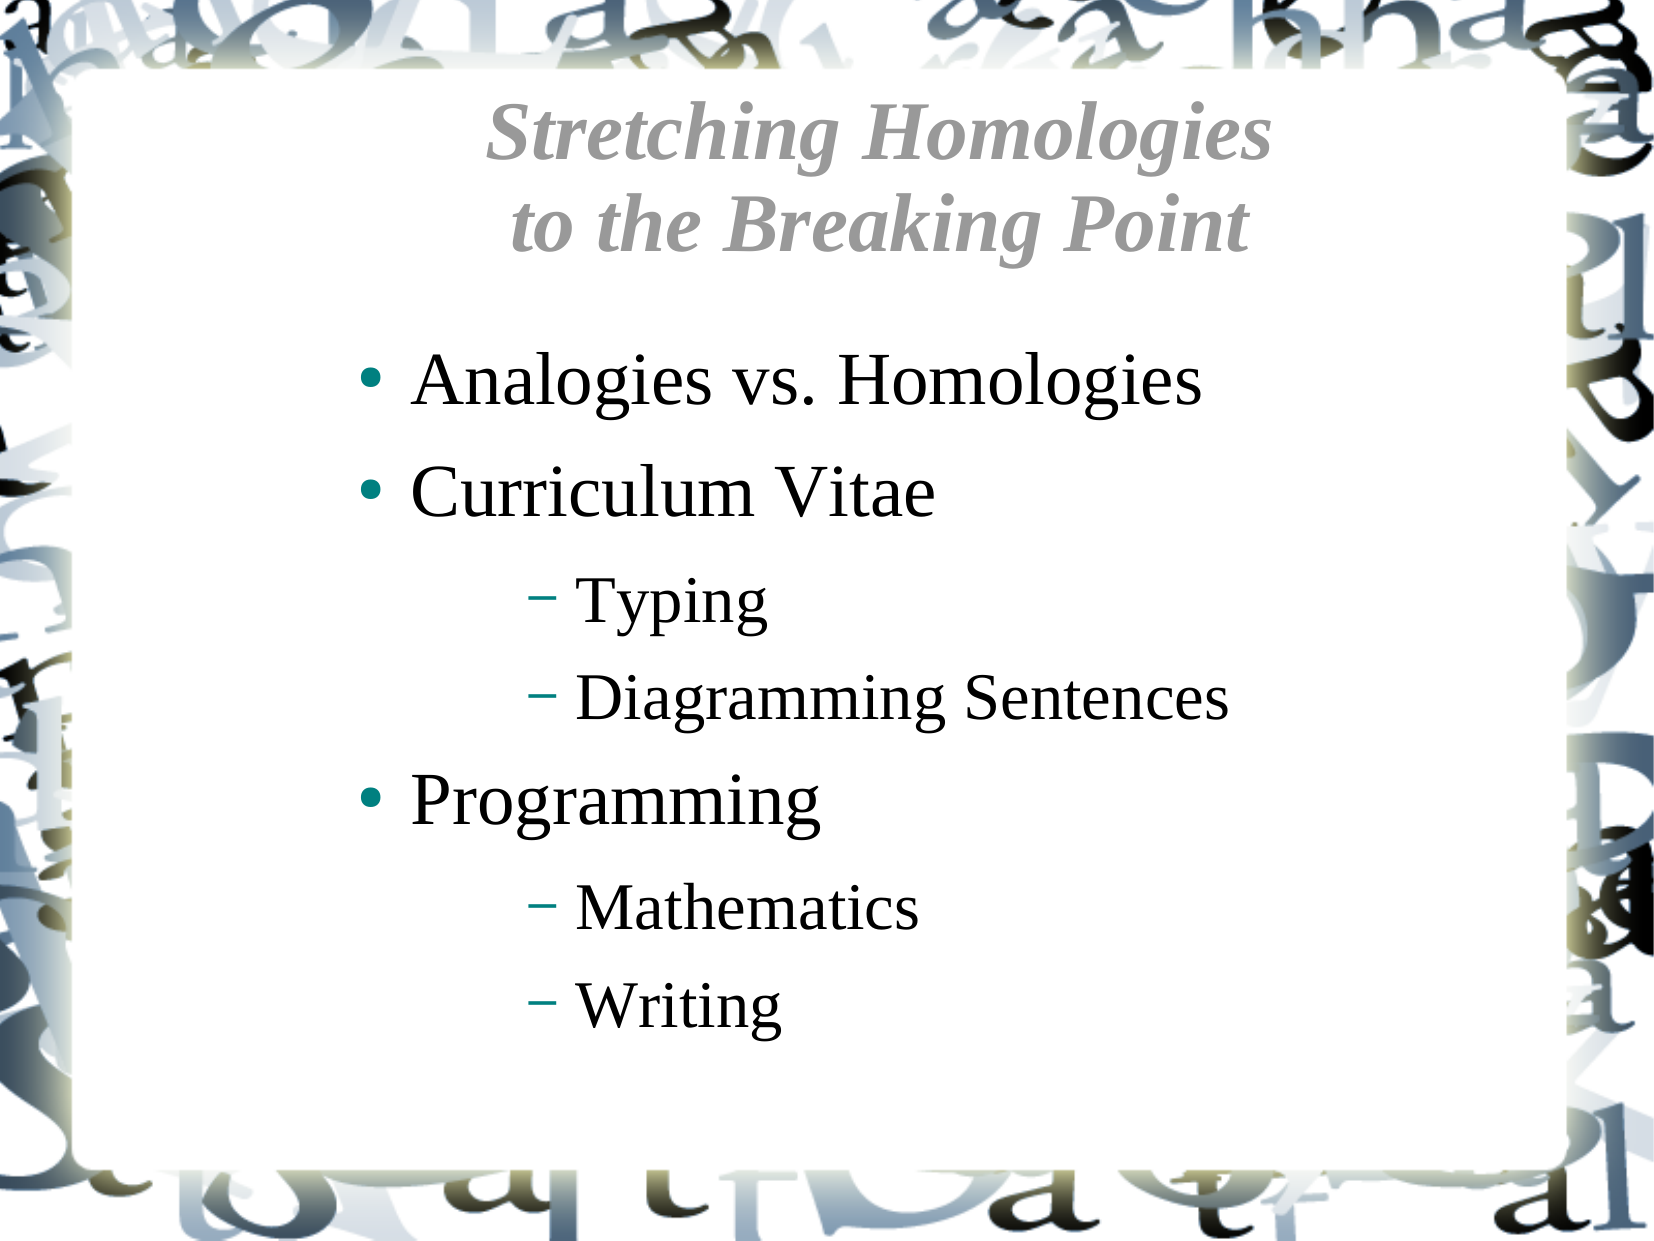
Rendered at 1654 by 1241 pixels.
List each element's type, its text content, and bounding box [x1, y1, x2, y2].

title Stretching Homologies to the Breaking Point [375, 70, 1385, 286]
list Analogies vs. Homologies Curriculum Vitae Typing Diagramming Sentences Programming Mathematics Writing [339, 337, 1538, 1142]
picture [0, 0, 1654, 1241]
